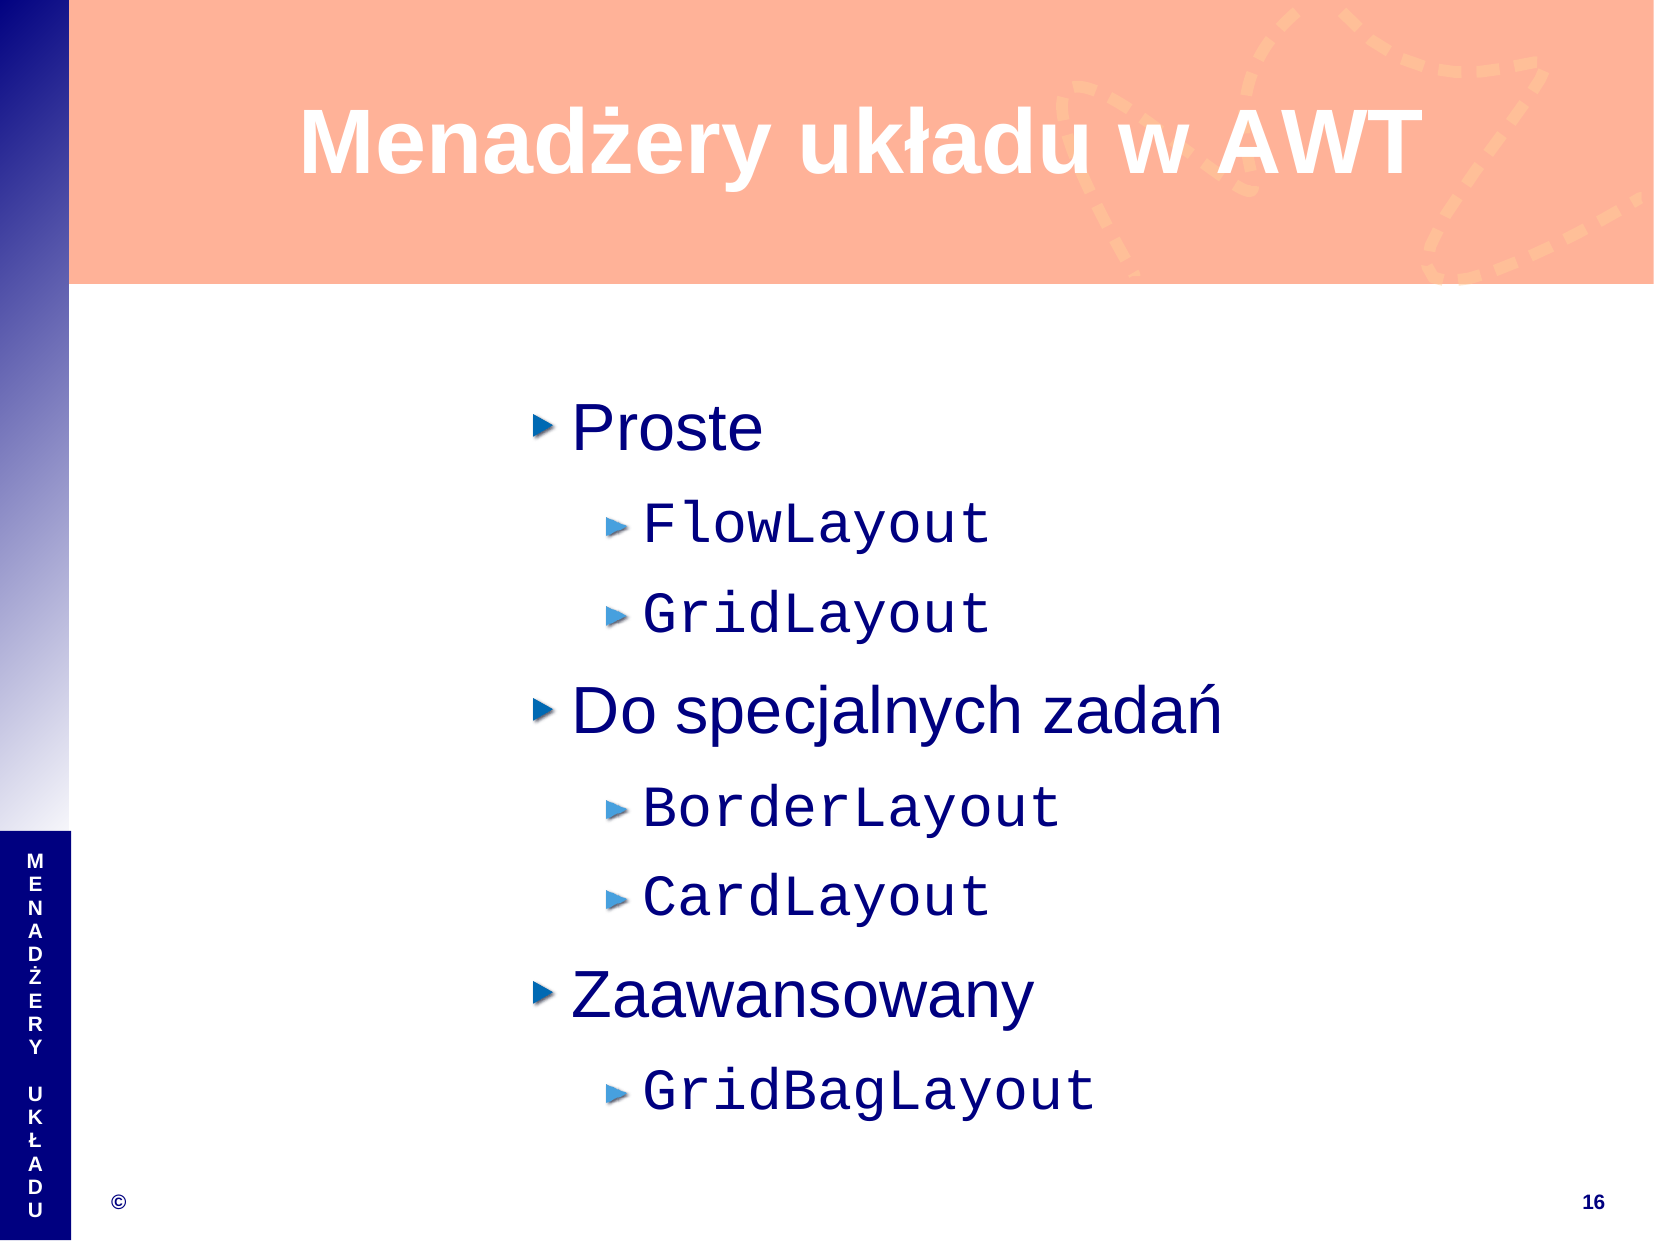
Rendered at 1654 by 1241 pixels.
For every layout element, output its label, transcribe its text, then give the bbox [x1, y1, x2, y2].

text_box M E N A D Ż E R Y U K Ł A D U [0, 831, 71, 1241]
title Menadżery układu w AWT [70, 37, 1654, 246]
list Proste FlowLayout GridLayout Do specjalnych zadań BorderLayout CardLayout Zaawansowany GridBagLayout [501, 390, 1225, 1112]
